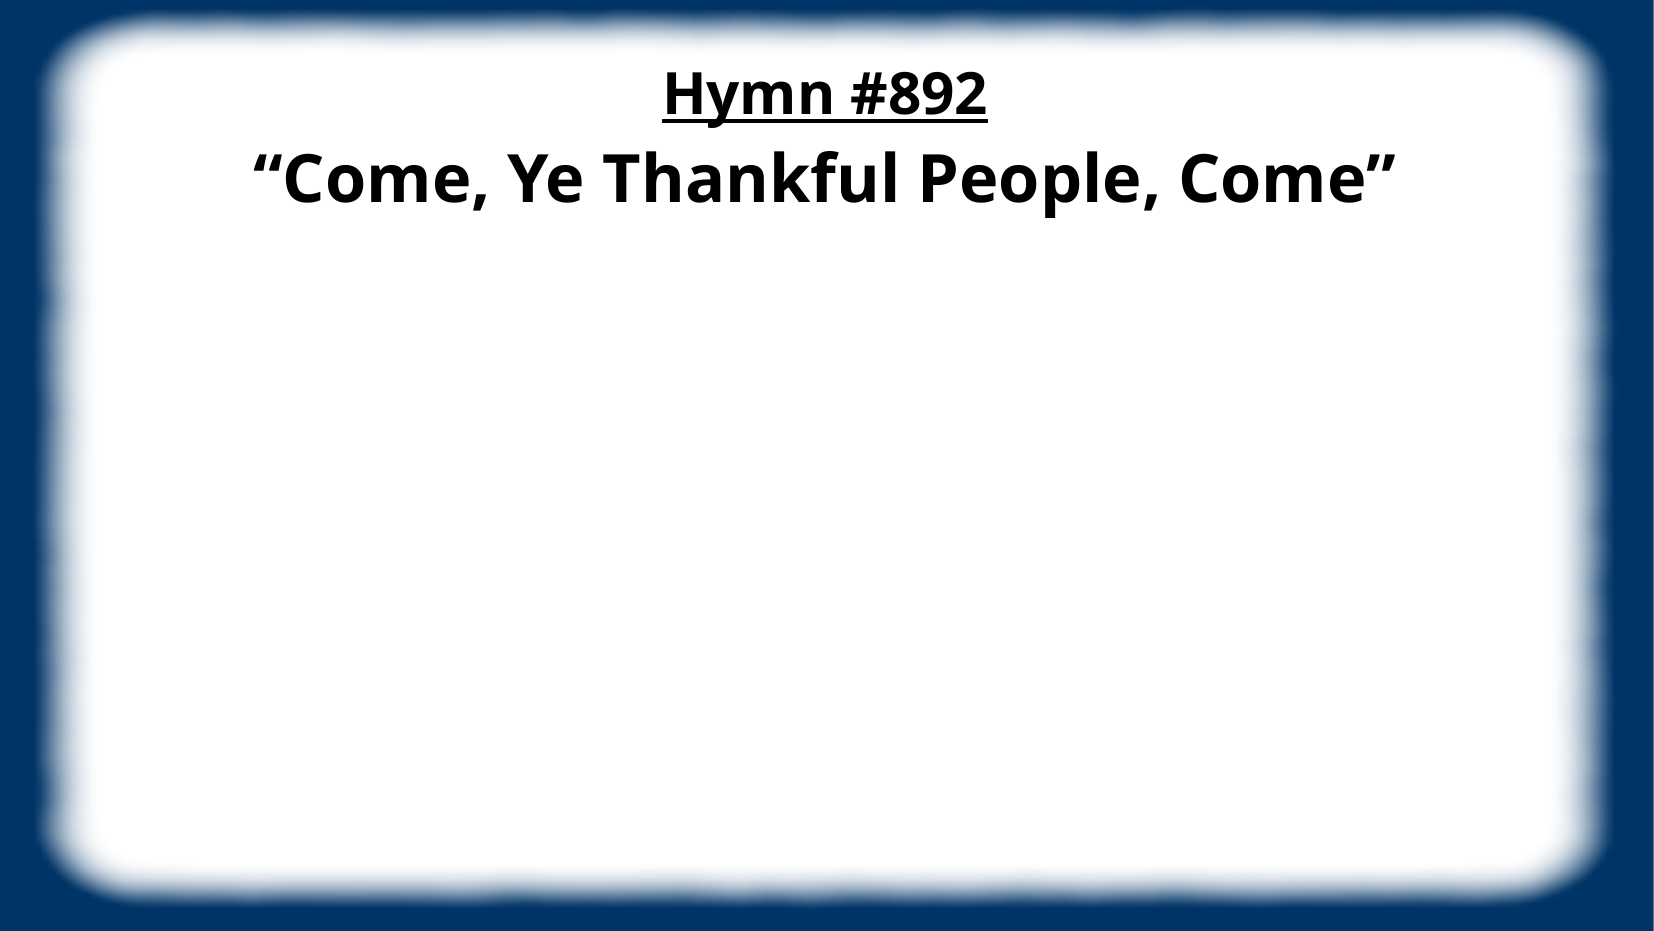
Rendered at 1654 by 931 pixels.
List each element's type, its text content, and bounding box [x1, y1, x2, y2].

picture [0, 0, 1654, 931]
text_box Hymn #892 “Come, Ye Thankful People, Come” [105, 45, 1546, 226]
